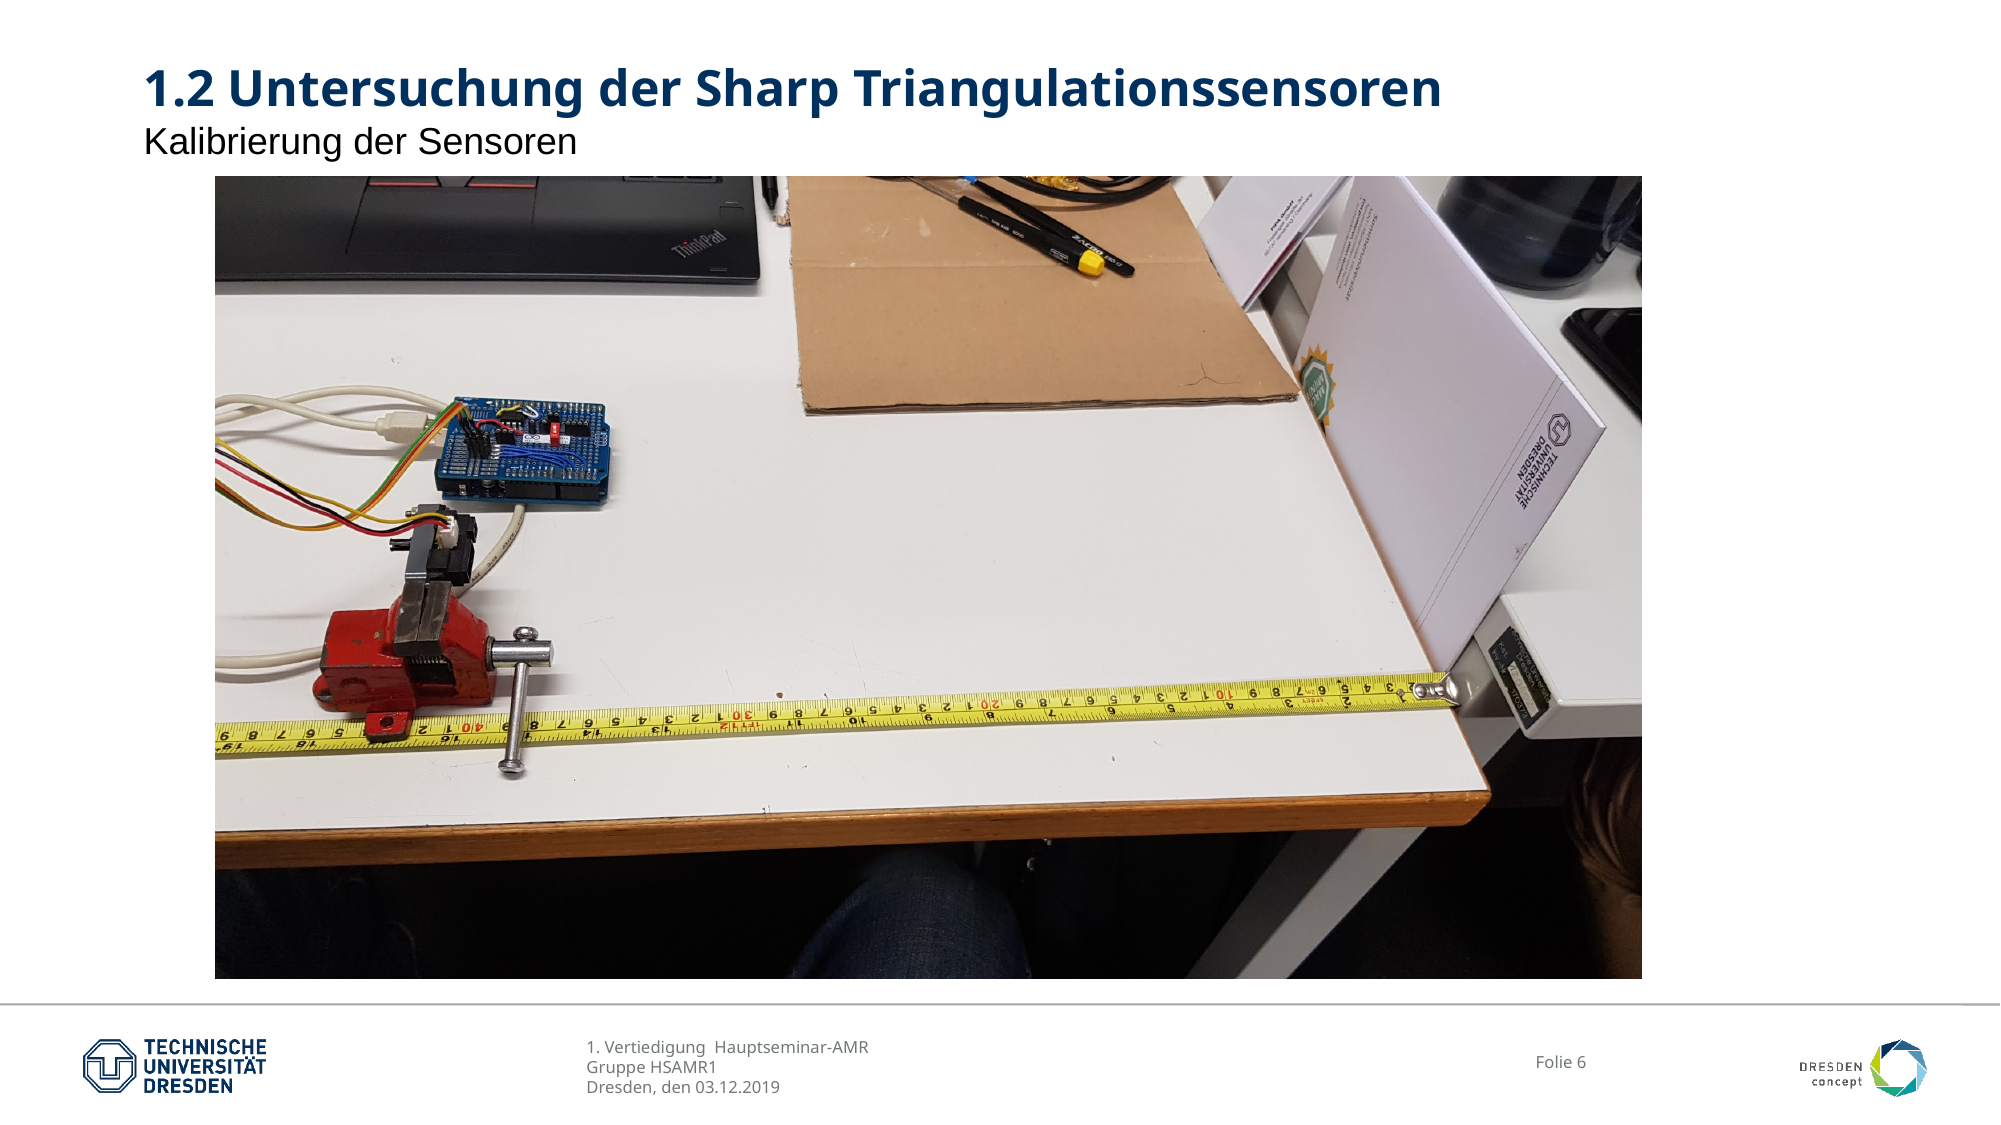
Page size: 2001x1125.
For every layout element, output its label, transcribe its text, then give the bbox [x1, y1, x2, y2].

picture [1800, 1039, 1927, 1097]
text_box 1.2 Untersuchung der Sharp Triangulationssensoren Kalibrierung der Sensoren [143, 56, 1880, 169]
picture [83, 1039, 266, 1093]
picture [215, 176, 1642, 979]
